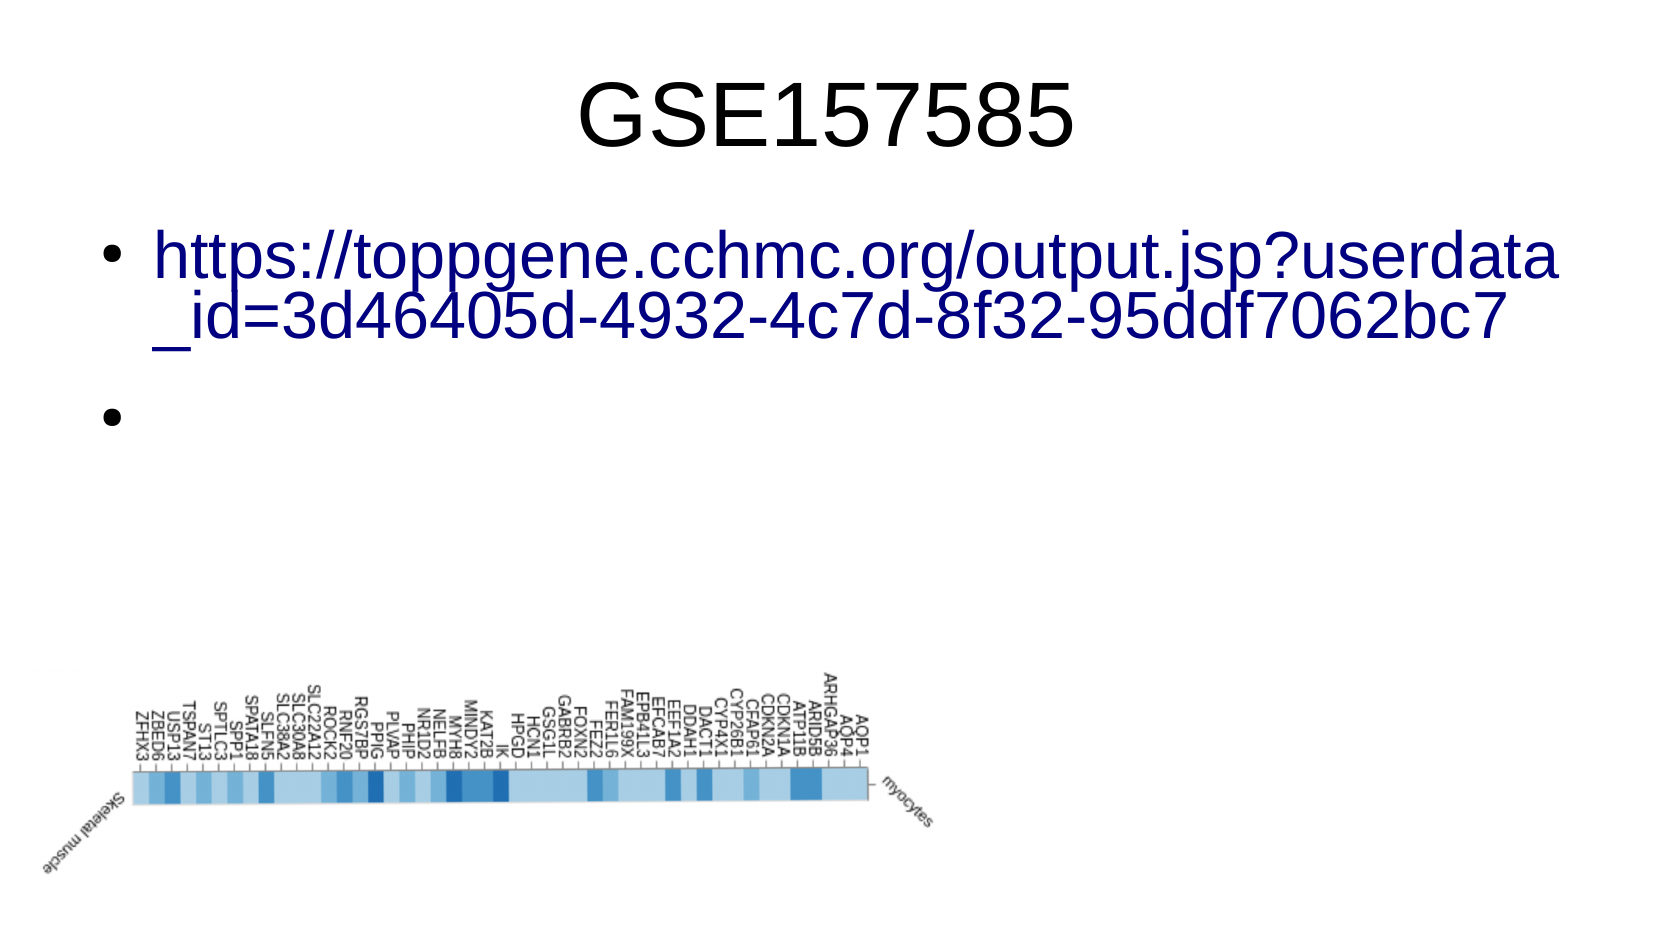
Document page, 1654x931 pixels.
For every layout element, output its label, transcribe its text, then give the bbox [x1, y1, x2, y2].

picture [29, 662, 947, 886]
list https://toppgene.cchmc.org/output.jsp?userdata_id=3d46405d-4932-4c7d-8f32-95ddf7062bc7 [82, 217, 1571, 758]
title GSE157585 [82, 37, 1571, 193]
